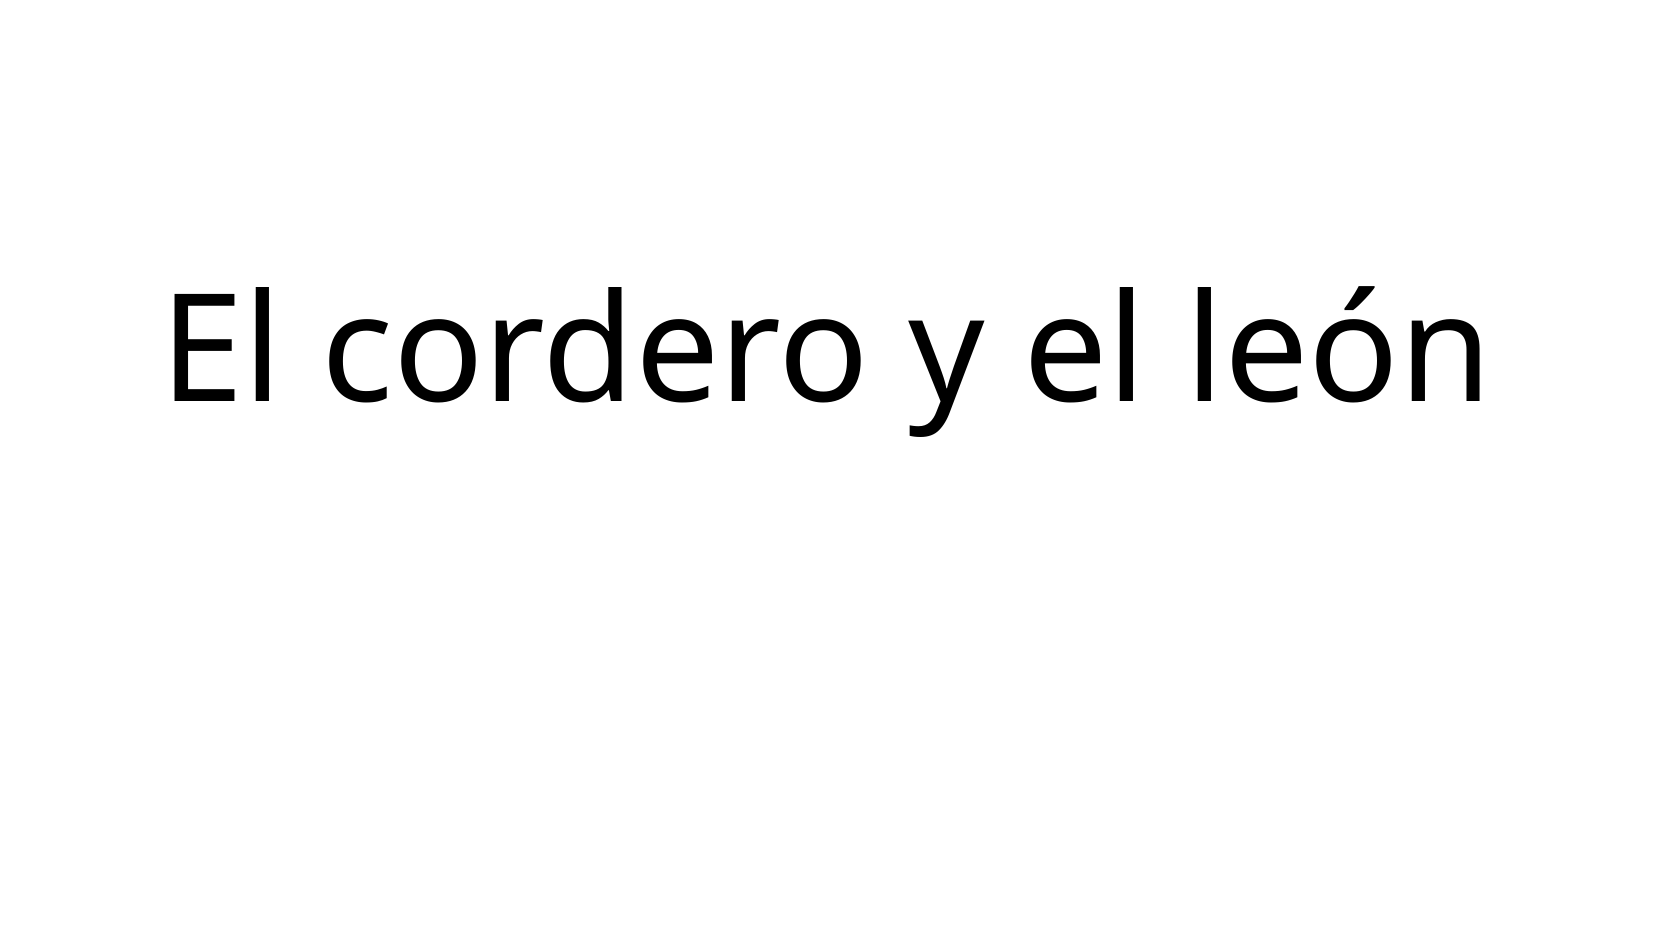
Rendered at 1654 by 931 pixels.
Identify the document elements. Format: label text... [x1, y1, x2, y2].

title El cordero y el león [0, 237, 1654, 450]
